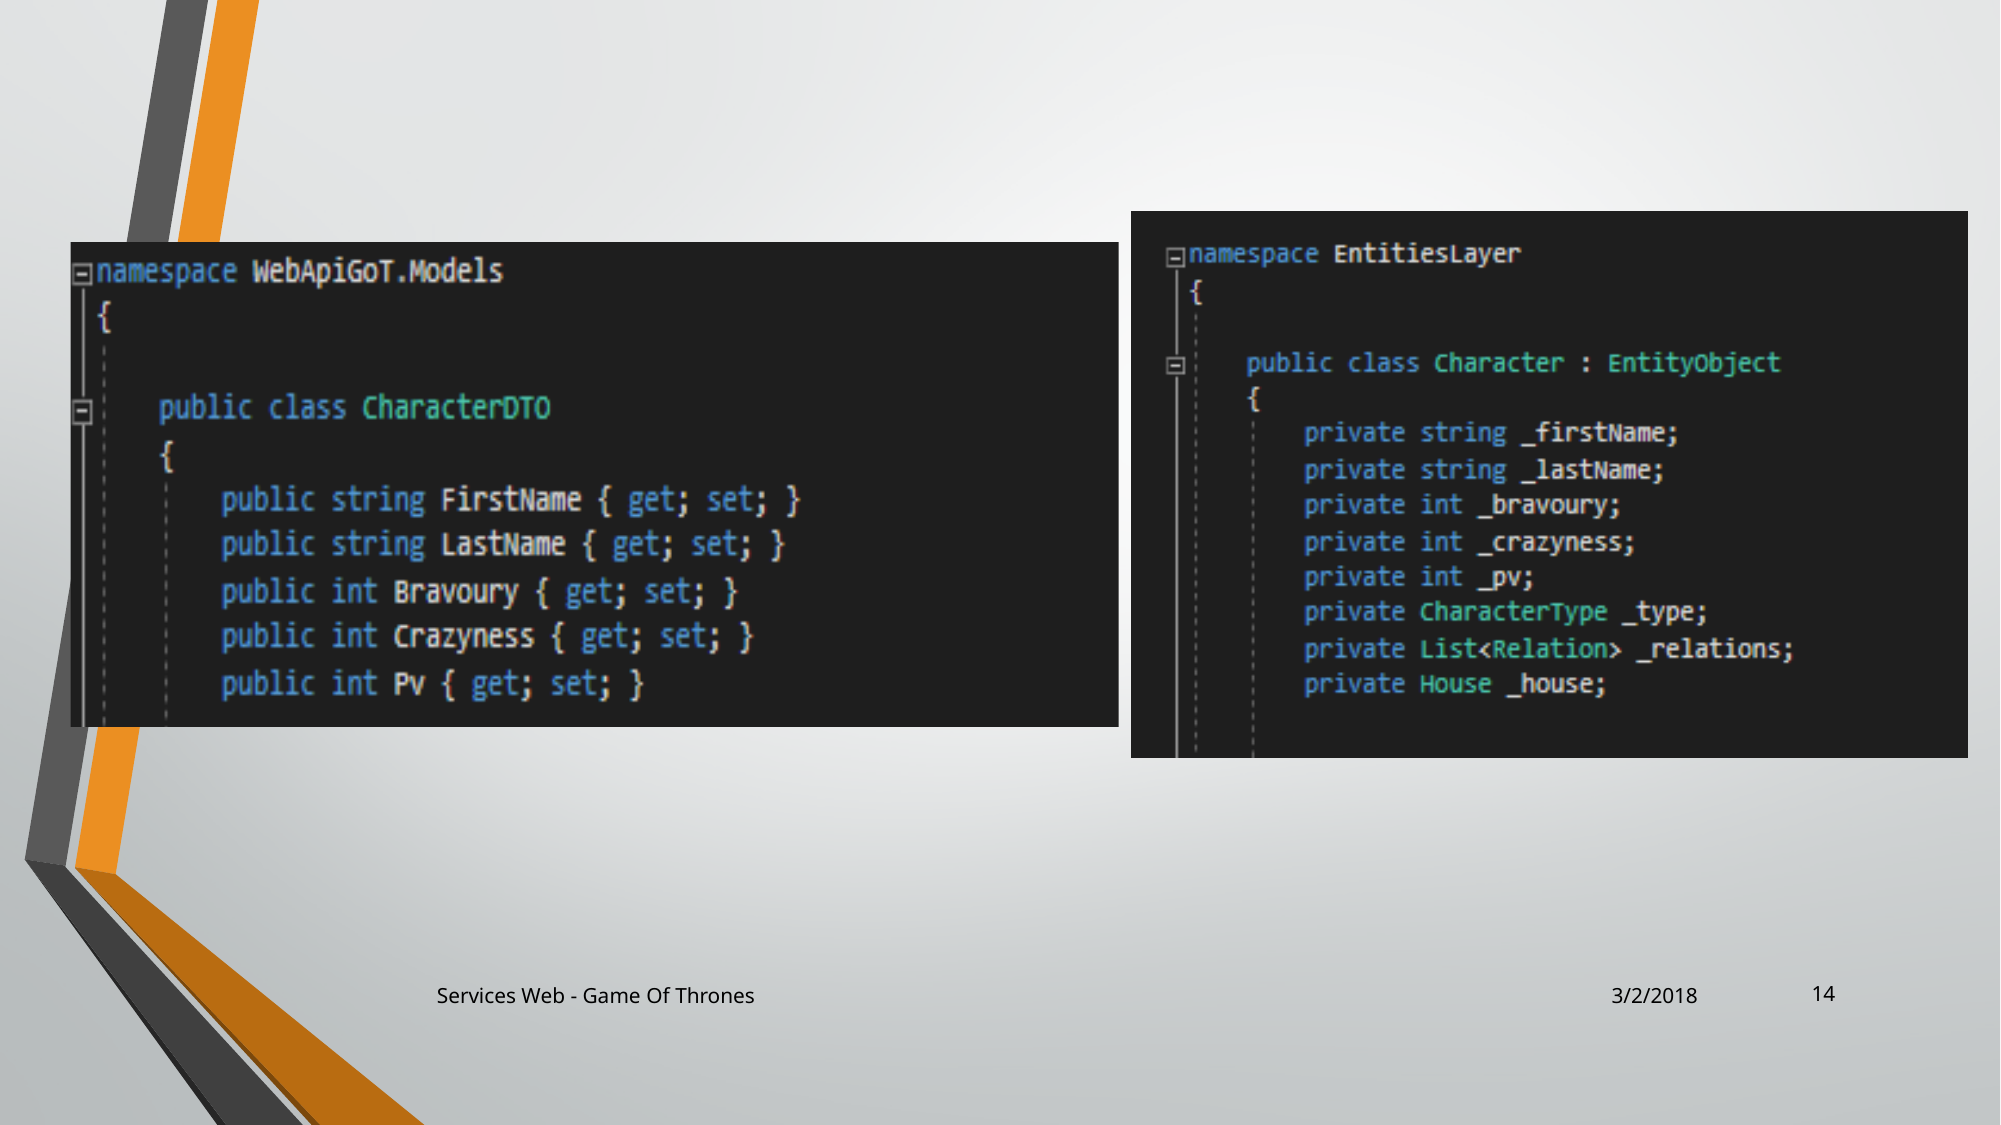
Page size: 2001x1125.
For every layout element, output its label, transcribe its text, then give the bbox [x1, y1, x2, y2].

picture [70, 242, 1119, 727]
picture [1131, 211, 1968, 758]
text_box ‹#› [1796, 965, 1887, 1025]
text_box 3/2/2018 [1596, 965, 1785, 1025]
text_box Services Web - Game Of Thrones [421, 965, 1585, 1025]
